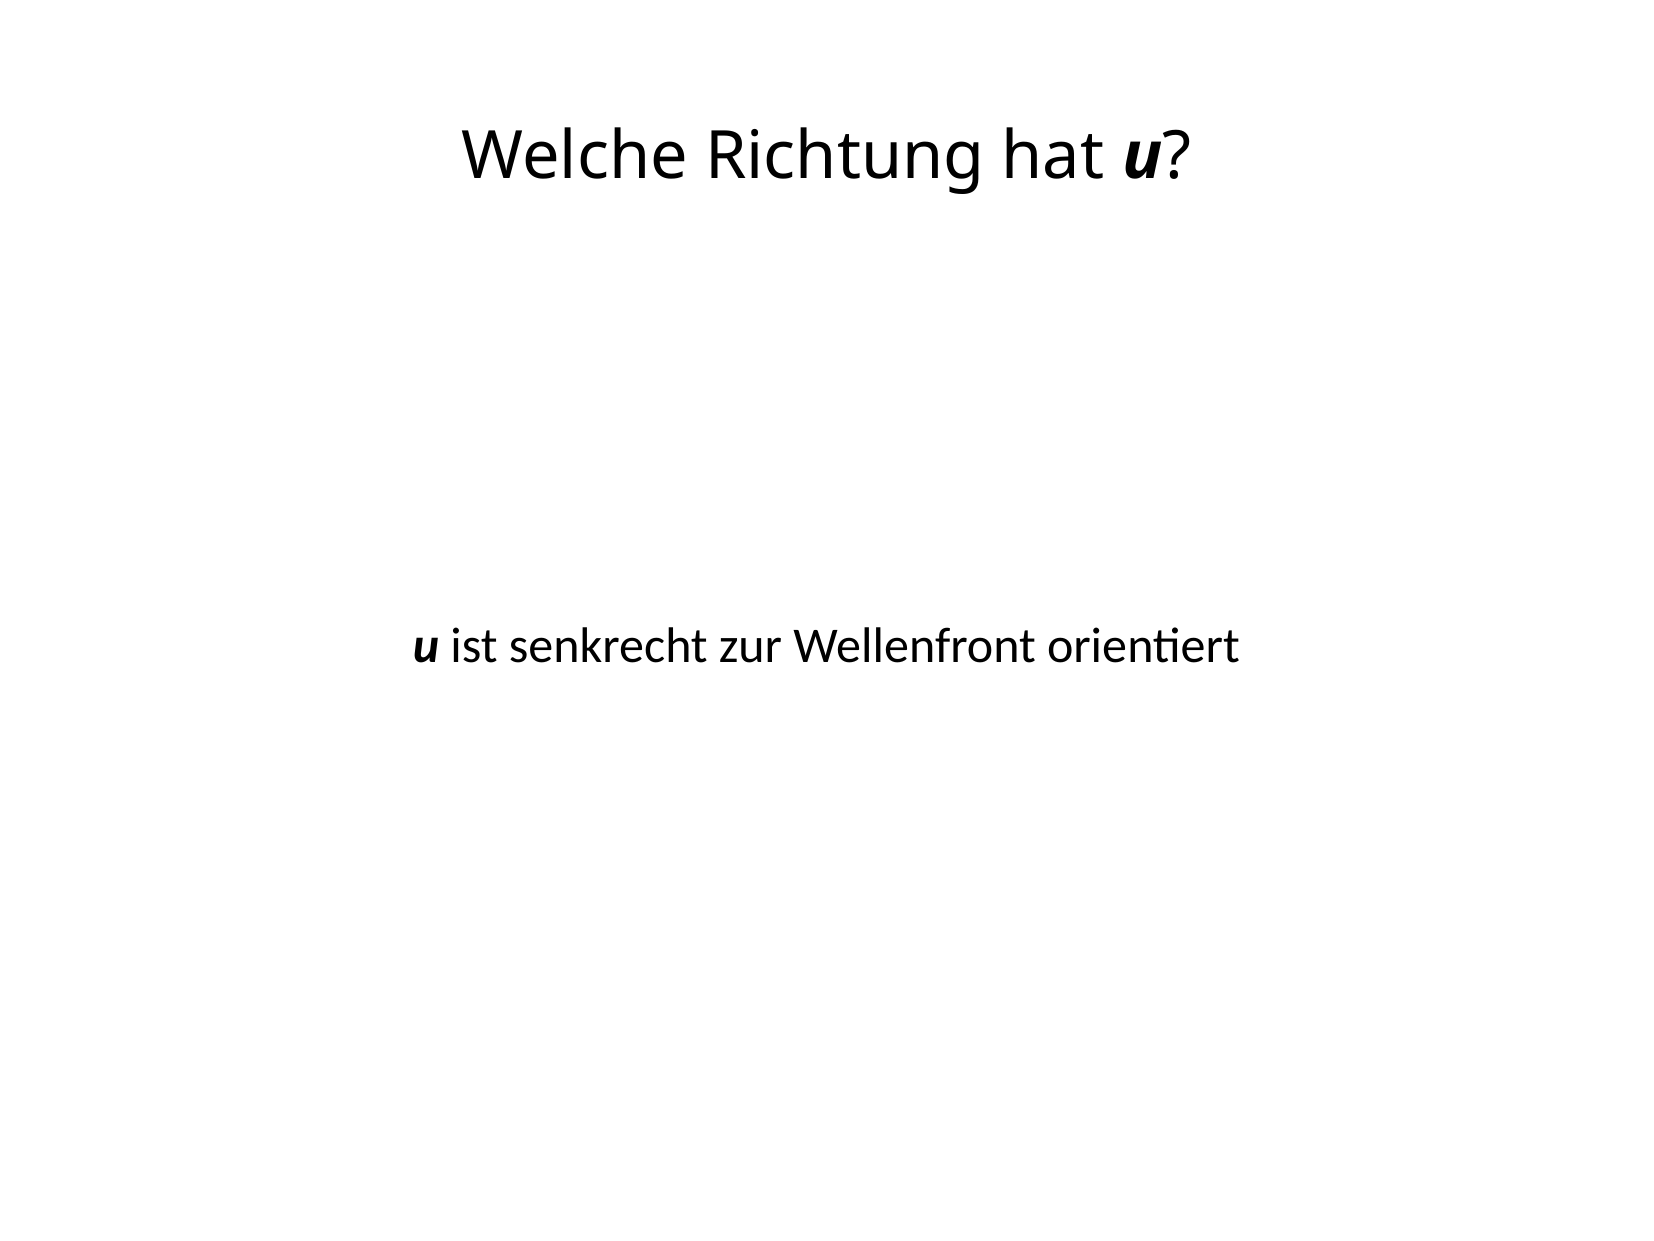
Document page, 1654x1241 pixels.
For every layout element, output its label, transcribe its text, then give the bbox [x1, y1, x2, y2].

title Welche Richtung hat u? [82, 49, 1571, 257]
subtitle u ist senkrecht zur Wellenfront orientiert [82, 290, 1571, 1010]
